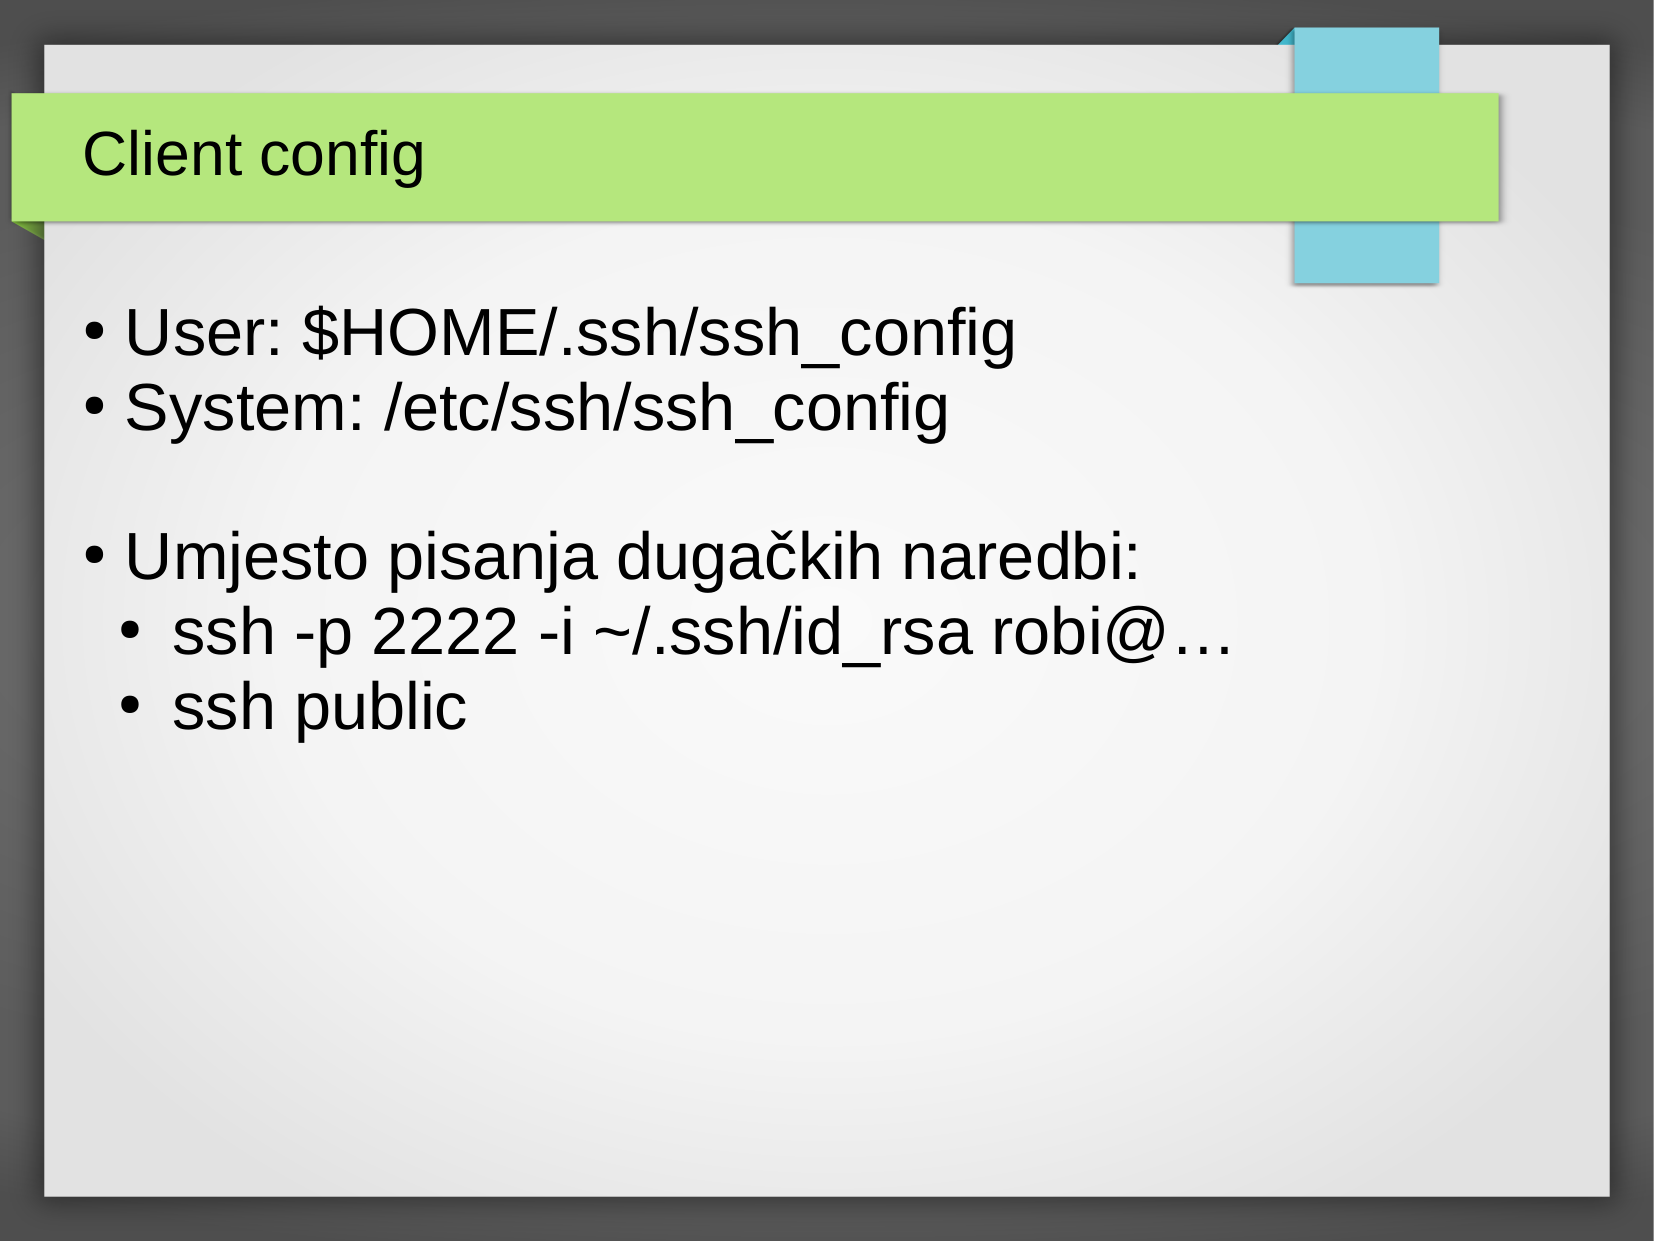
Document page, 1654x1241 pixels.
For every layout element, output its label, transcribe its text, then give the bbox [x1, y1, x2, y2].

subtitle User: $HOME/.ssh/ssh_config System: /etc/ssh/ssh_config Umjesto pisanja dugačkih naredbi: ssh -p 2222 -i ~/.ssh/id_rsa robi@… ssh public [82, 295, 1571, 1015]
picture [0, 0, 1654, 1241]
title Client config [82, 94, 1264, 213]
